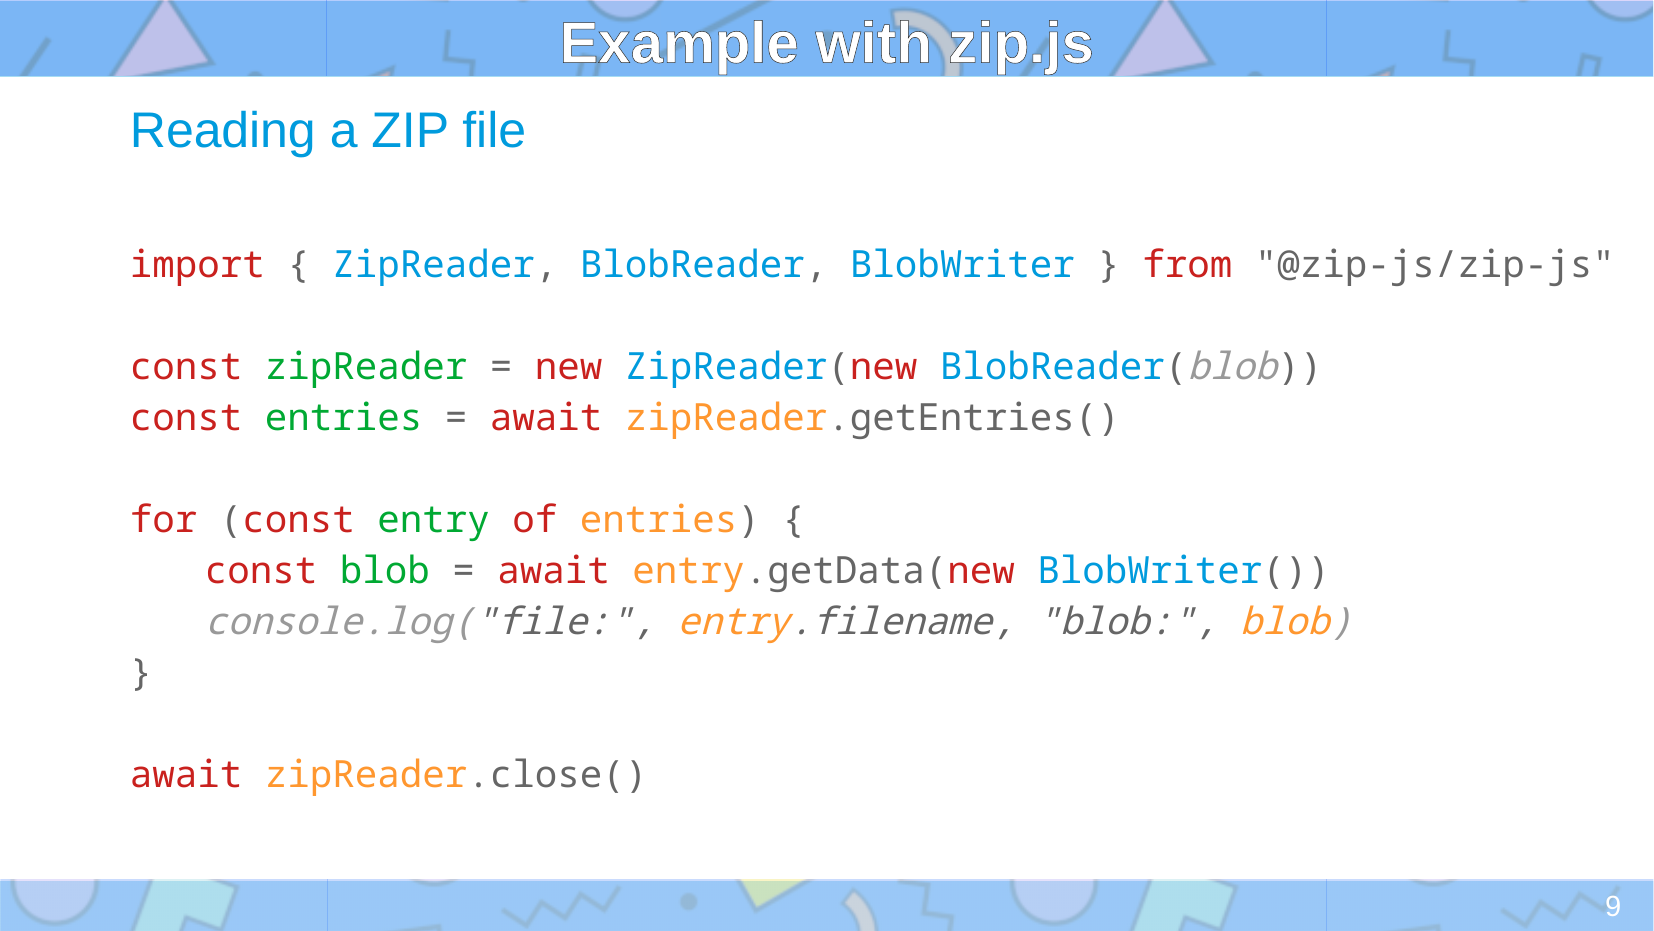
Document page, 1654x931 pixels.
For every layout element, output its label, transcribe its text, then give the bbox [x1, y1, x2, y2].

picture [0, 0, 1654, 76]
list Reading a ZIP file import { ZipReader, BlobReader, BlobWriter } from "@zip-js/zip-js" const zipReader = new ZipReader(new BlobReader(blob)) const entries = await zipReader.getEntries() for (const entry of entries) { const blob = await entry.getData(new BlobWriter()) console.log("file:", entry.filename, "blob:", blob) } await zipReader.close() [59, 101, 1651, 863]
picture [0, 879, 1654, 931]
title Example with zip.js [59, 3, 1595, 82]
